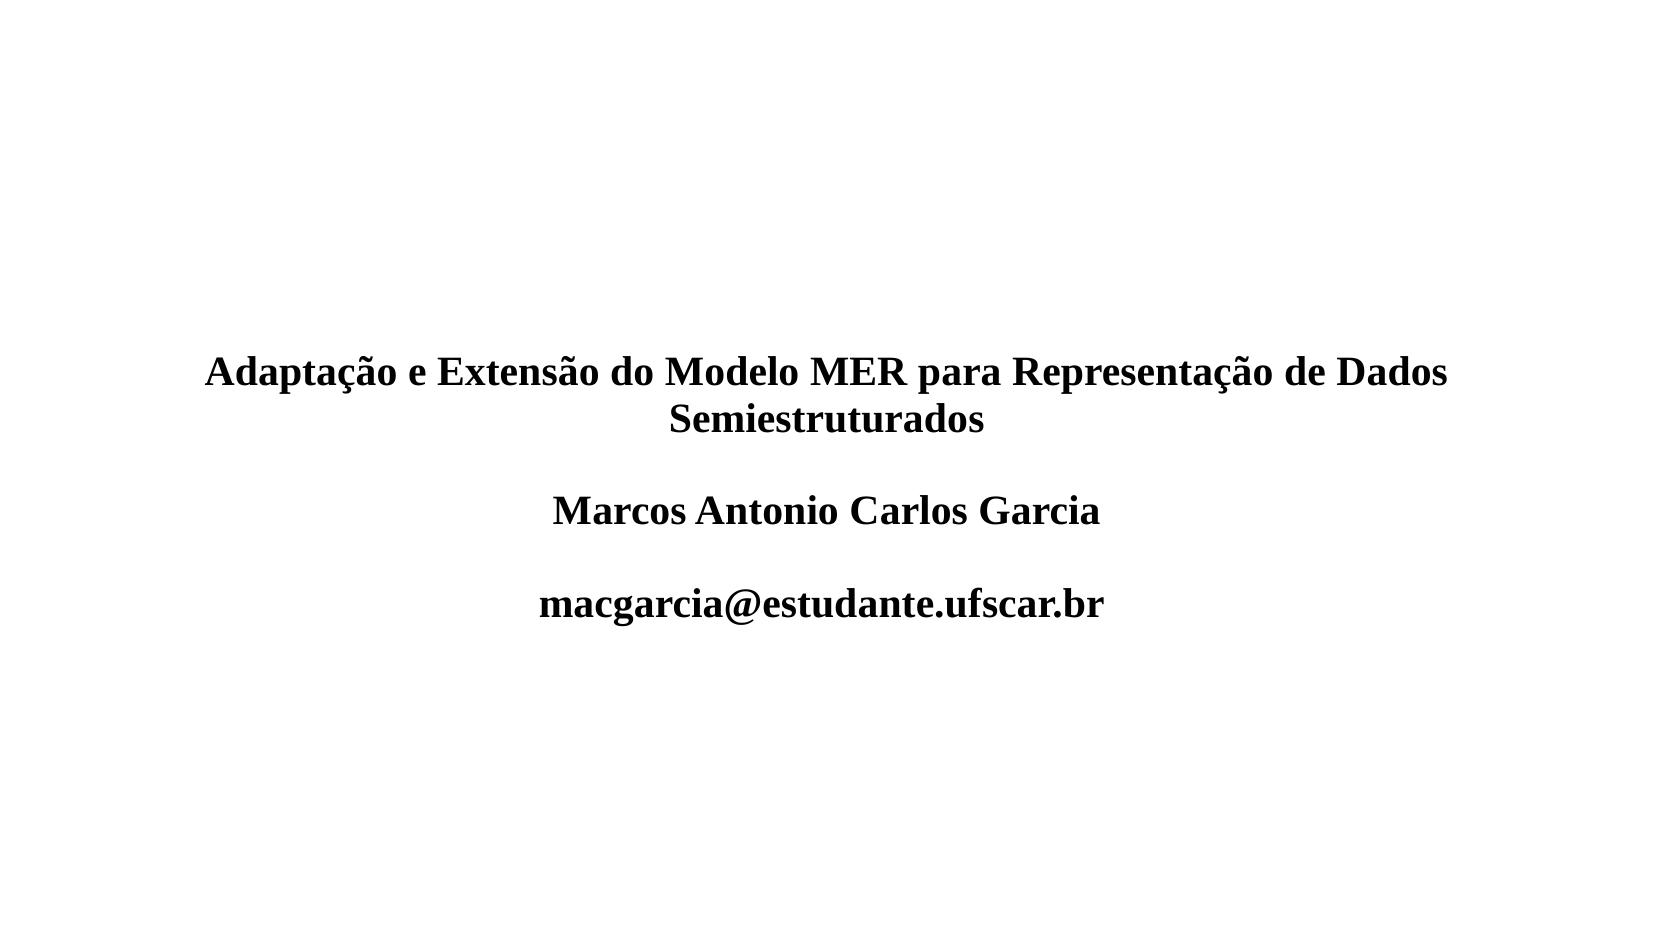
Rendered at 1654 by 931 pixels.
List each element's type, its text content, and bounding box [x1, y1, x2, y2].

subtitle Adaptação e Extensão do Modelo MER para Representação de Dados Semiestruturados Marcos Antonio Carlos Garcia macgarcia@estudante.ufscar.br [82, 217, 1571, 758]
